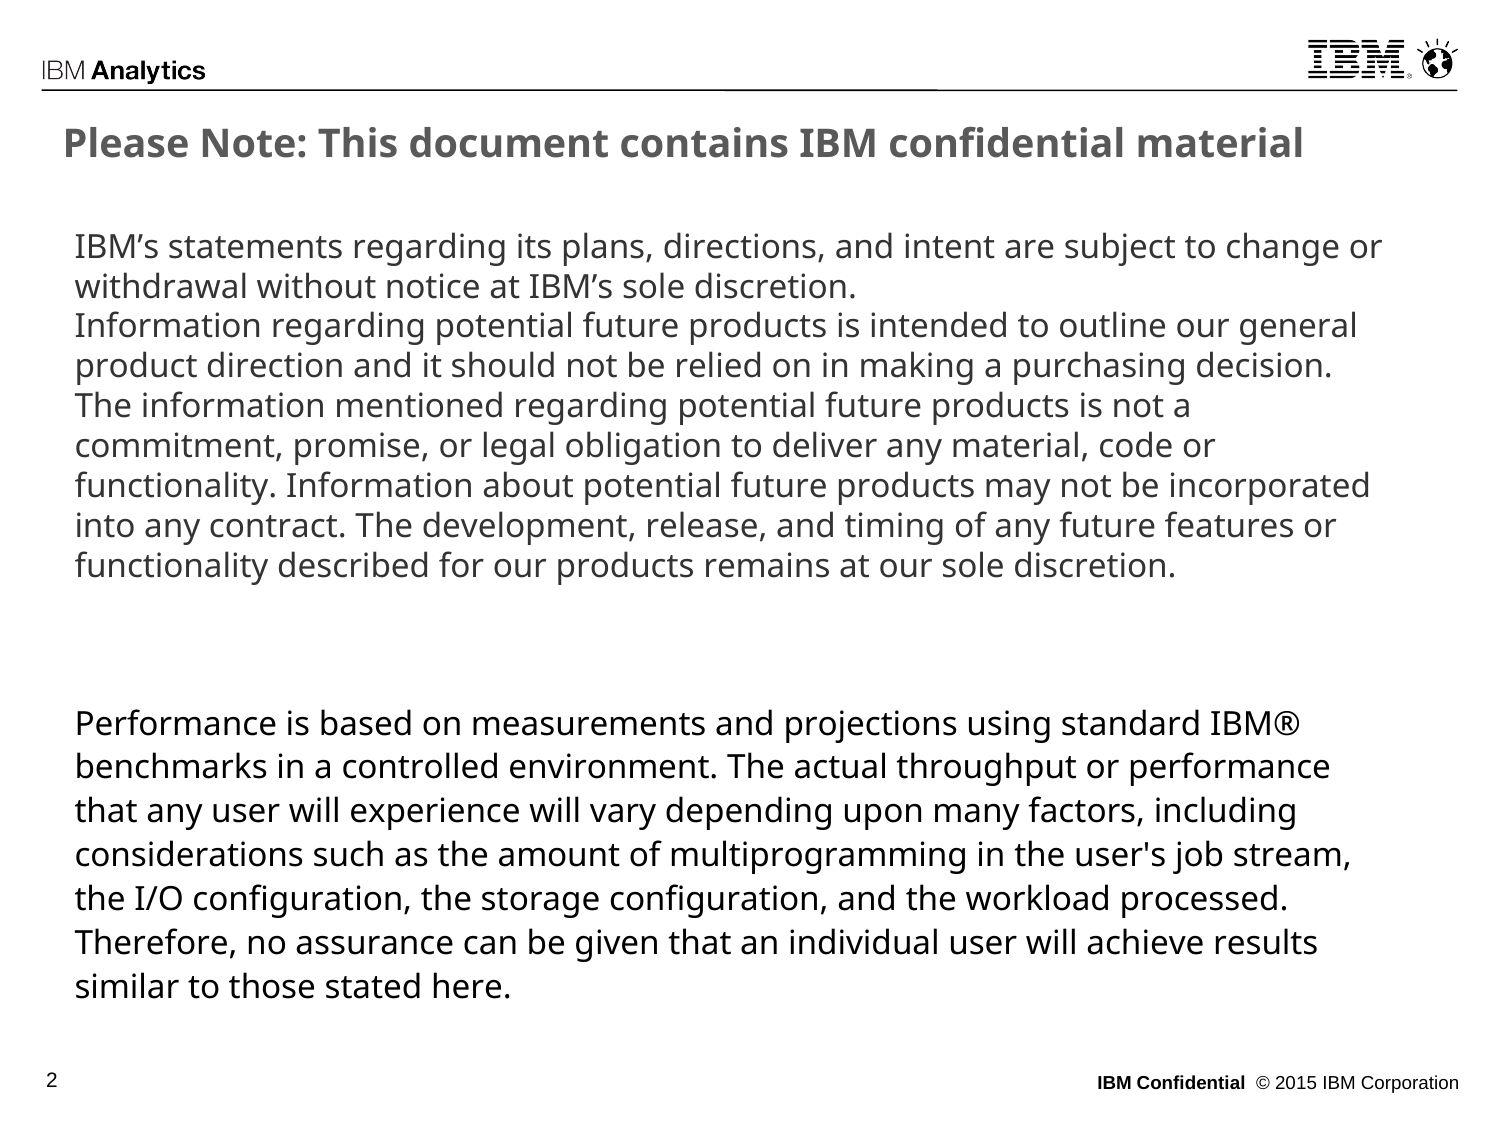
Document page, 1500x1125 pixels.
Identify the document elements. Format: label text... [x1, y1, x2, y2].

picture [1294, 24, 1469, 91]
text_box Please Note: This document contains IBM confidential material [47, 120, 1489, 228]
text_box IBM’s statements regarding its plans, directions, and intent are subject to change or withdrawal without notice at IBM’s sole discretion. Information regarding potential future products is intended to outline our general product direction and it should not be relied on in making a purchasing decision. The information mentioned regarding potential future products is not a commitment, promise, or legal obligation to deliver any material, code or functionality. Information about potential future products may not be incorporated into any contract. The development, release, and timing of any future features or functionality described for our products remains at our sole discretion. [59, 209, 1410, 682]
picture [24, 42, 224, 99]
text_box Performance is based on measurements and projections using standard IBM® benchmarks in a controlled environment. The actual throughput or performance that any user will experience will vary depending upon many factors, including considerations such as the amount of multiprogramming in the user's job stream, the I/O configuration, the storage configuration, and the workload processed. Therefore, no assurance can be given that an individual user will achieve results similar to those stated here. [59, 682, 1410, 1021]
